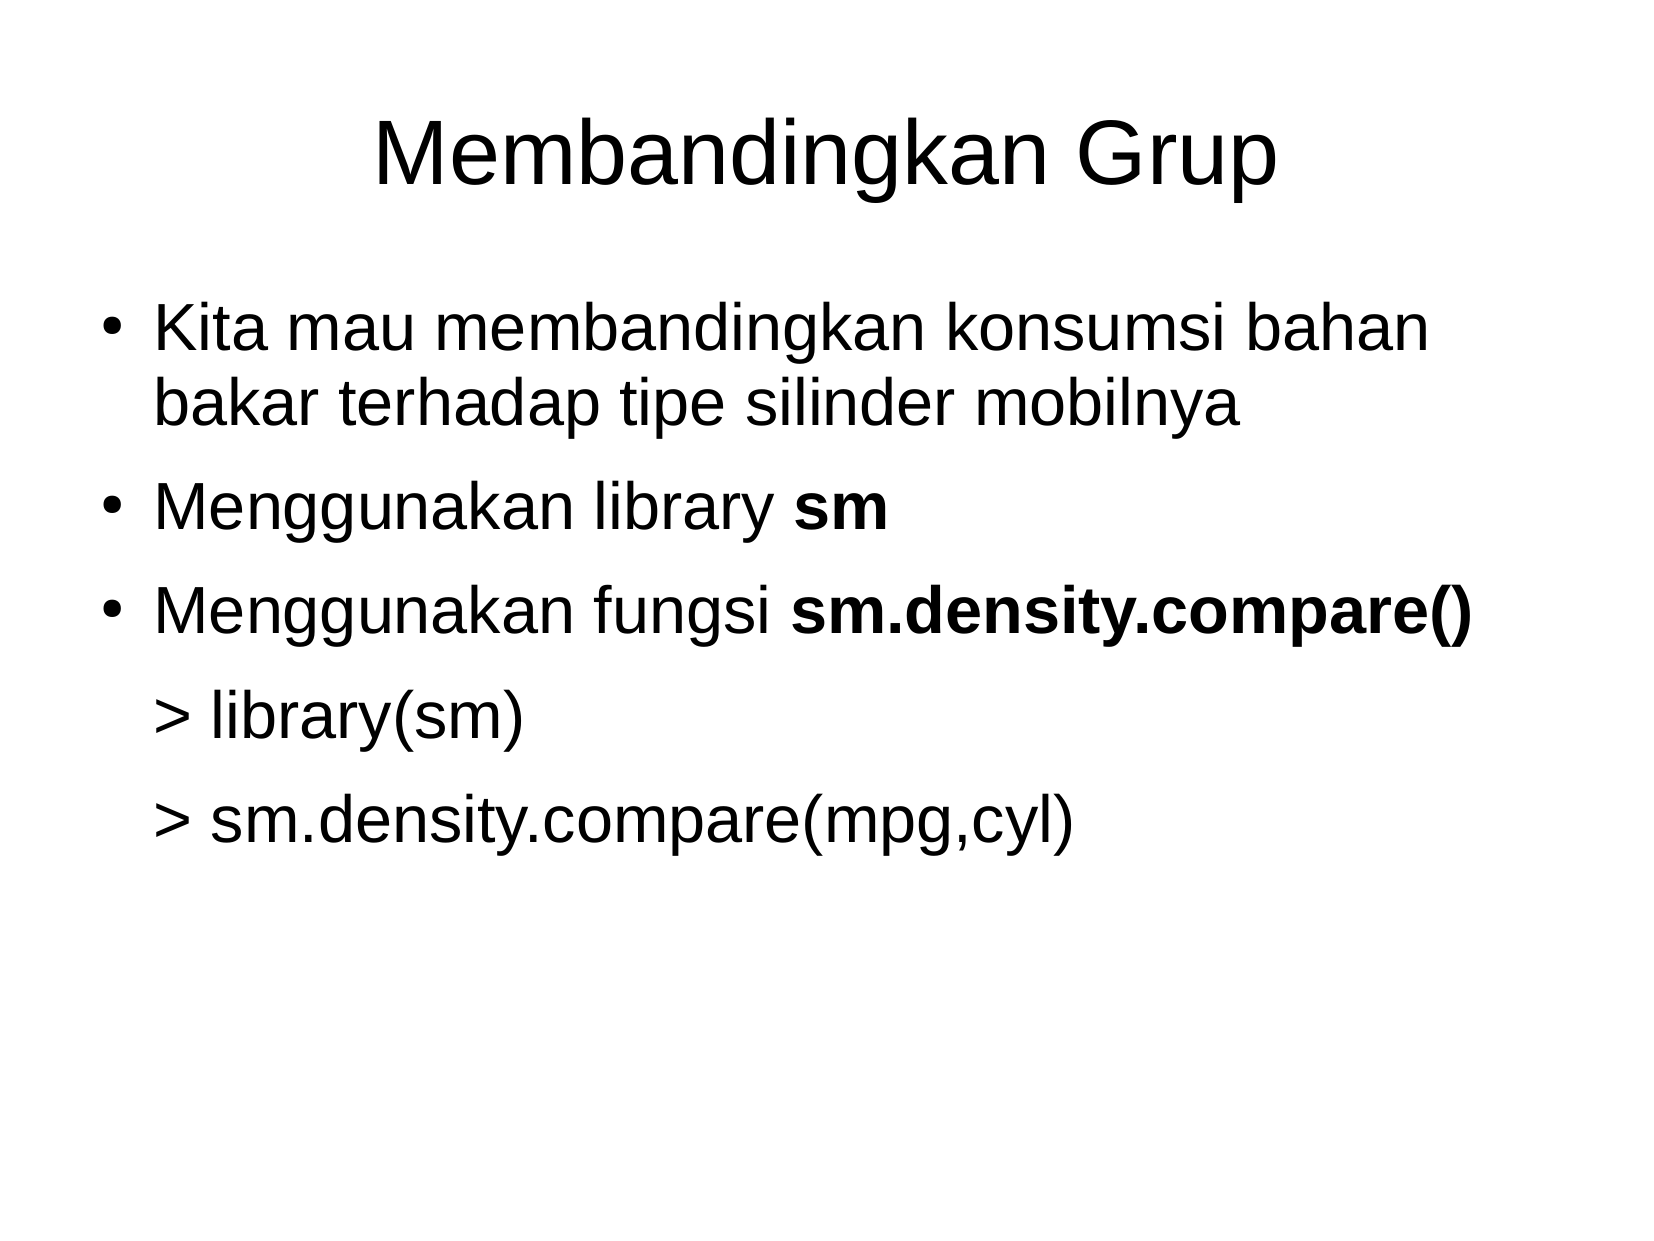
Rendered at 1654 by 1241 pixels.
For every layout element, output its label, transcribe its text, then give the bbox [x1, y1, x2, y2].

list Kita mau membandingkan konsumsi bahan bakar terhadap tipe silinder mobilnya Menggunakan library sm Menggunakan fungsi sm.density.compare() > library(sm) > sm.density.compare(mpg,cyl) [82, 290, 1571, 1010]
title Membandingkan Grup [82, 49, 1571, 257]
